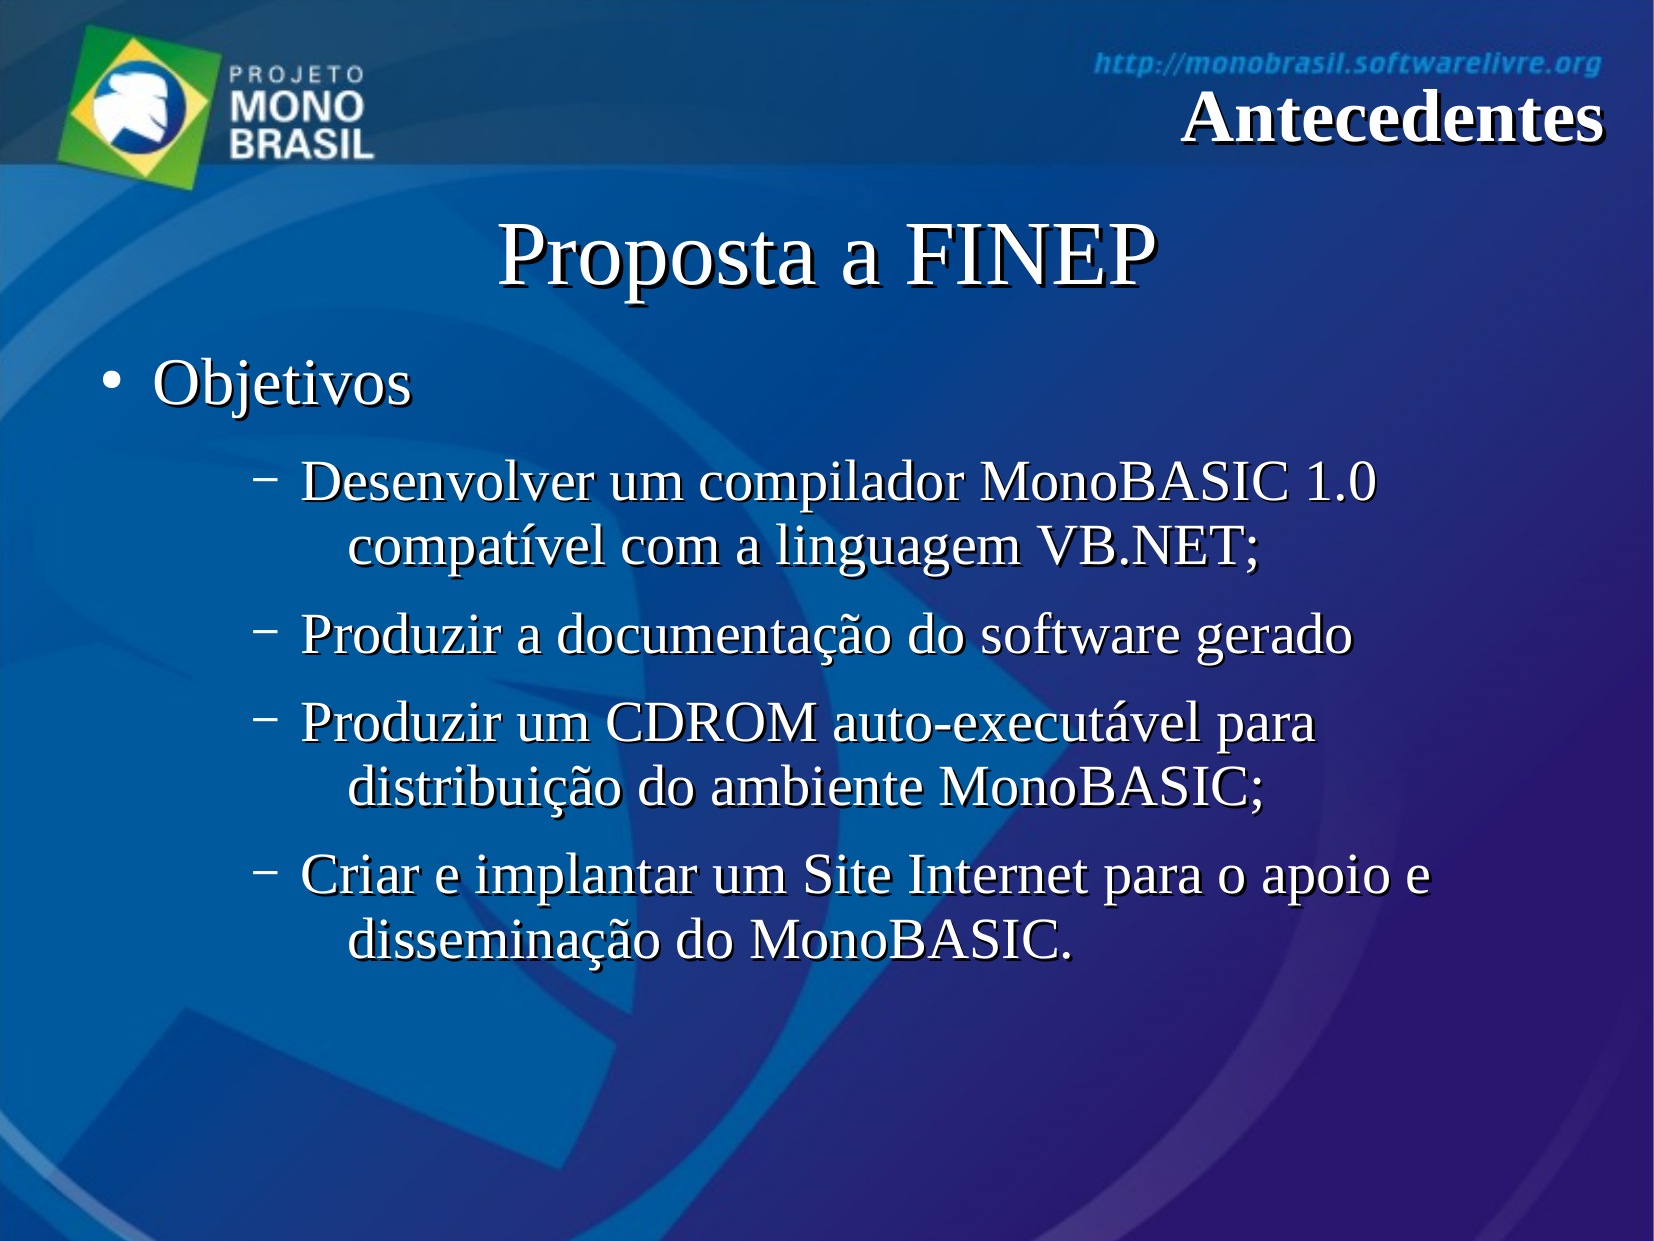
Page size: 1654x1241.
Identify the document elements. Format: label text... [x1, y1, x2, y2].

title Proposta a FINEP [121, 150, 1534, 344]
picture [0, 0, 1654, 1241]
title Antecedentes [222, 43, 1606, 191]
list Objetivos Desenvolver um compilador MonoBASIC 1.0 compatível com a linguagem VB.NET; Produzir a documentação do software gerado Produzir um CDROM auto-executável para distribuição do ambiente MonoBASIC; Criar e implantar um Site Internet para o apoio e disseminação do MonoBASIC. [64, 344, 1534, 1127]
